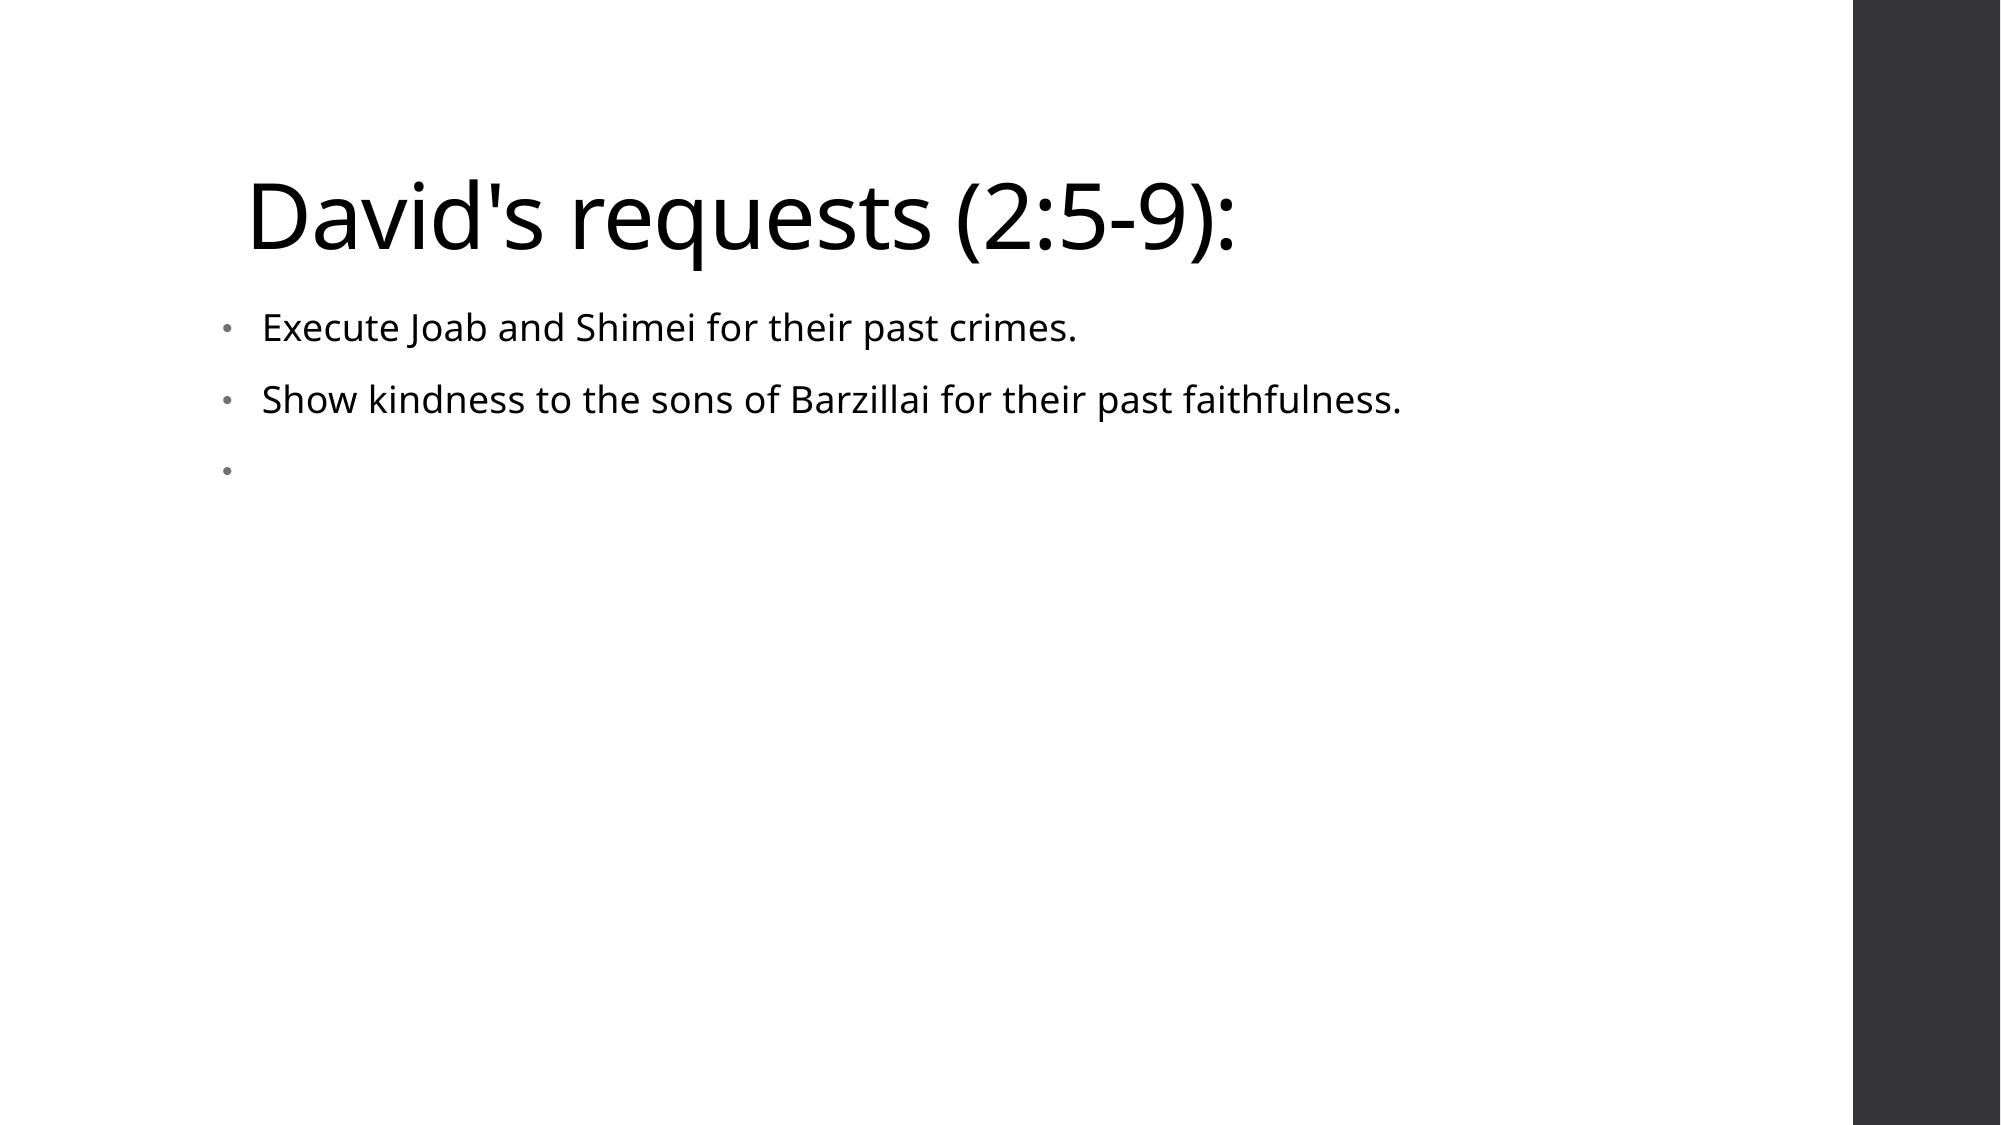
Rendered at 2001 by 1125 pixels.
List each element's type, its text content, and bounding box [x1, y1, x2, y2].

list Execute Joab and Shimei for their past crimes. Show kindness to the sons of Barzillai for their past faithfulness. [206, 299, 1617, 1014]
title David's requests (2:5-9): [206, 60, 1797, 278]
